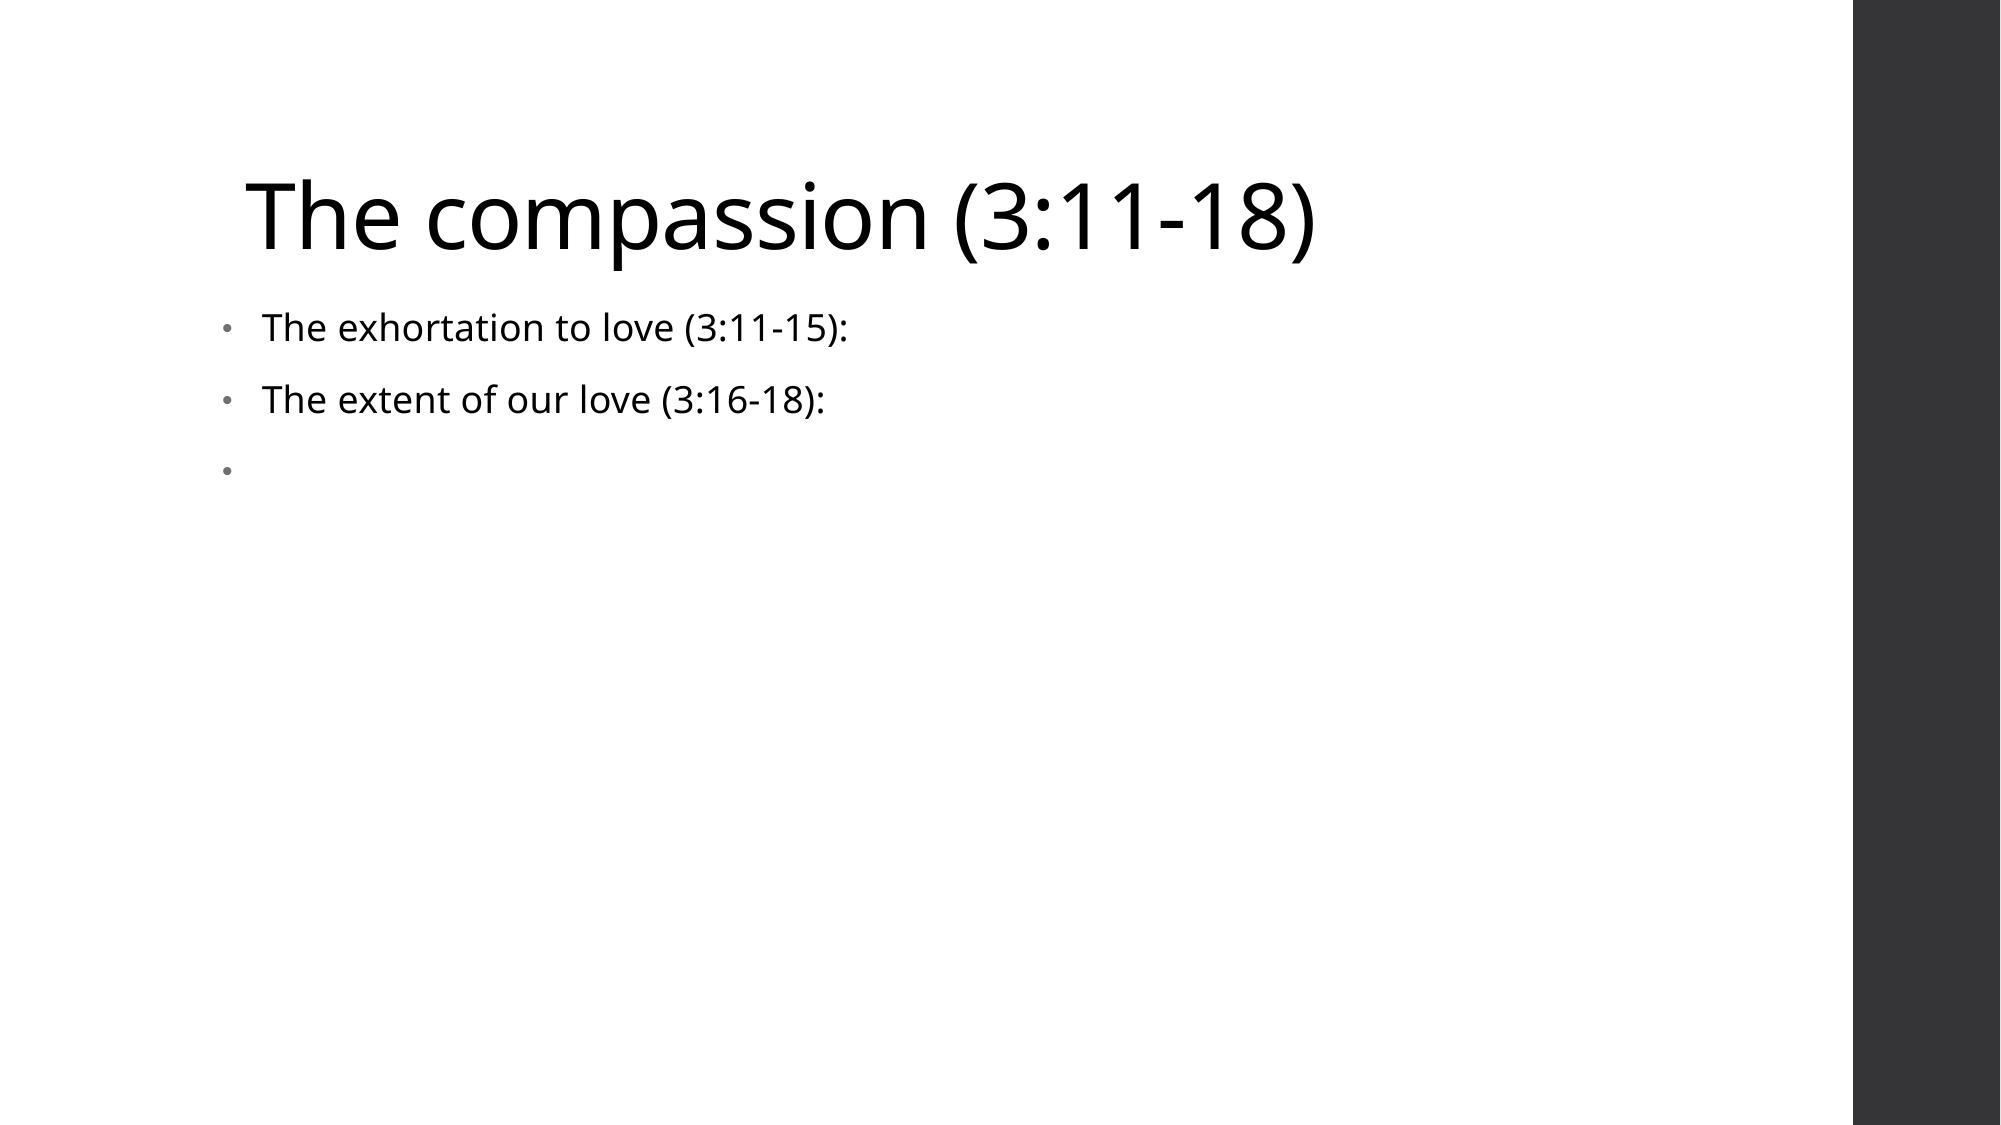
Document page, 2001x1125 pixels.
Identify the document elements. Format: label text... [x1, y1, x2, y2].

title The compassion (3:11-18) [206, 60, 1797, 278]
list The exhortation to love (3:11-15): The extent of our love (3:16-18): [206, 299, 1617, 1014]
